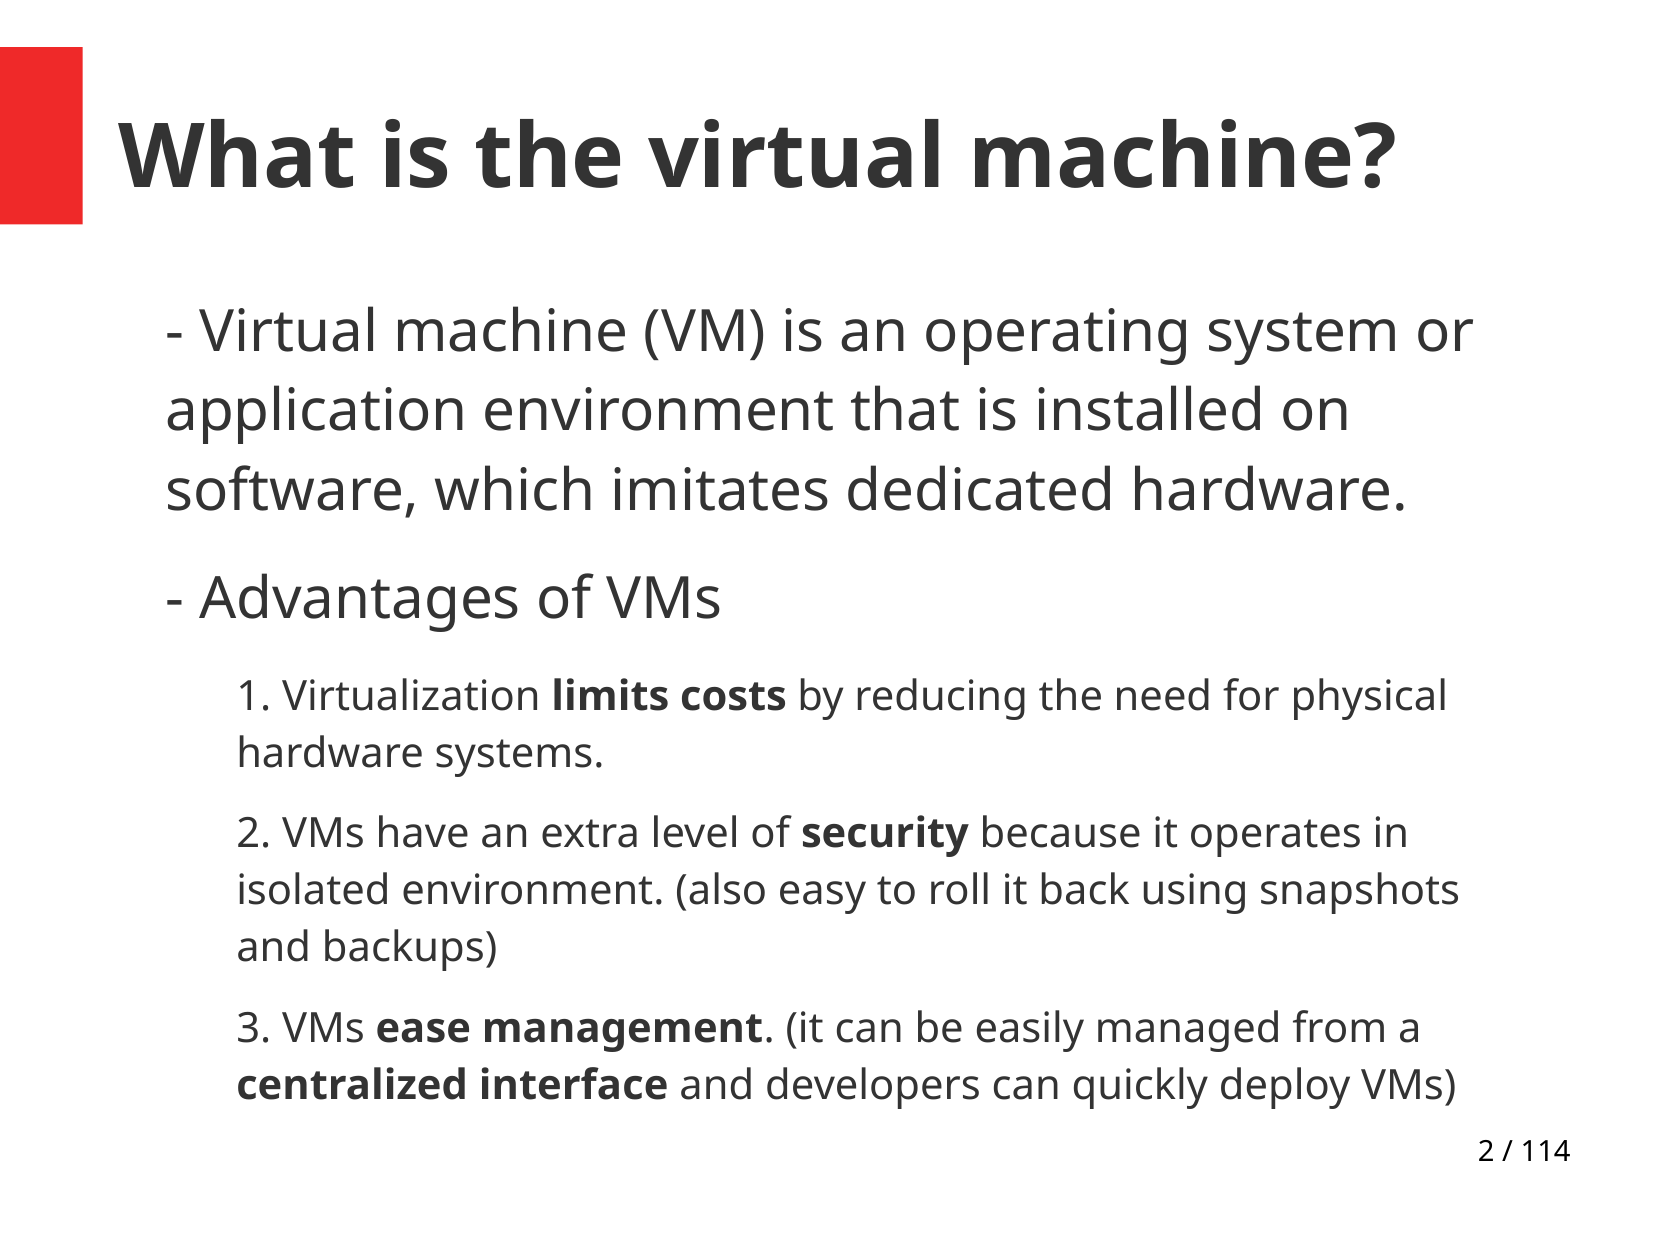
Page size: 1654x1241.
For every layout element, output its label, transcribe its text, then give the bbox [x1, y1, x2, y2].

title What is the virtual machine? [118, 49, 1571, 257]
list - Virtual machine (VM) is an operating system or application environment that is installed on software, which imitates dedicated hardware. - Advantages of VMs 1. Virtualization limits costs by reducing the need for physical hardware systems. 2. VMs have an extra level of security because it operates in isolated environment. (also easy to roll it back using snapshots and backups) 3. VMs ease management. (it can be easily managed from a centralized interface and developers can quickly deploy VMs) [94, 289, 1512, 1009]
